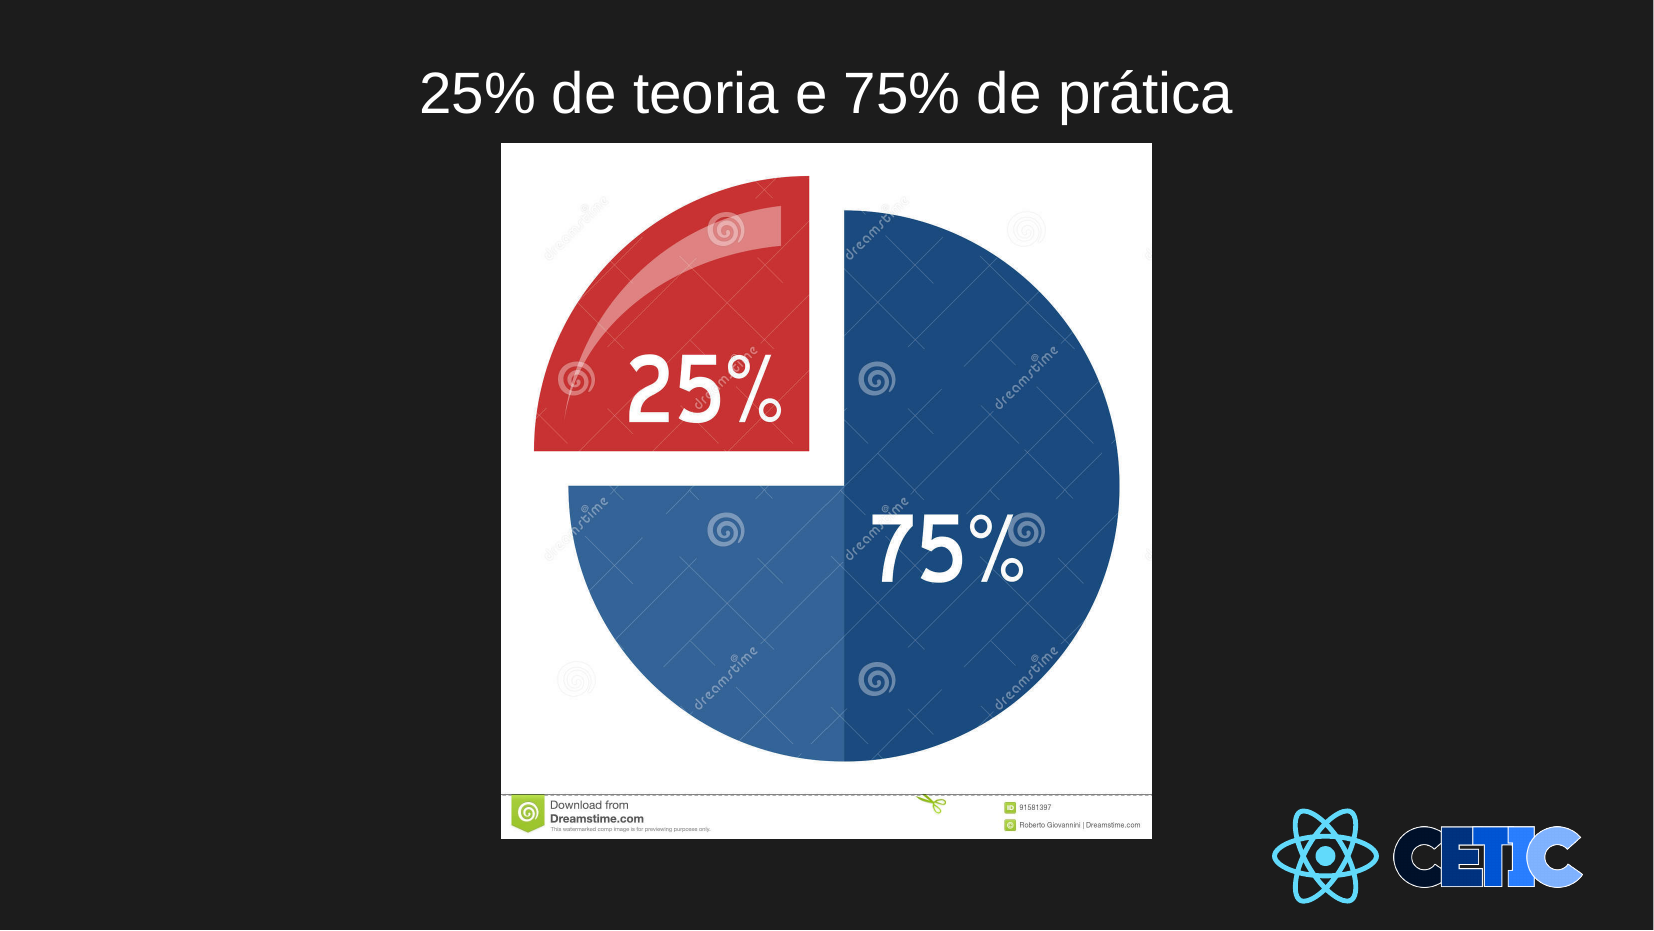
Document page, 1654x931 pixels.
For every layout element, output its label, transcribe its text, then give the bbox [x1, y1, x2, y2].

text_box 25% de teoria e 75% de prática [106, 53, 1548, 199]
picture [501, 143, 1152, 839]
picture [1233, 791, 1583, 922]
